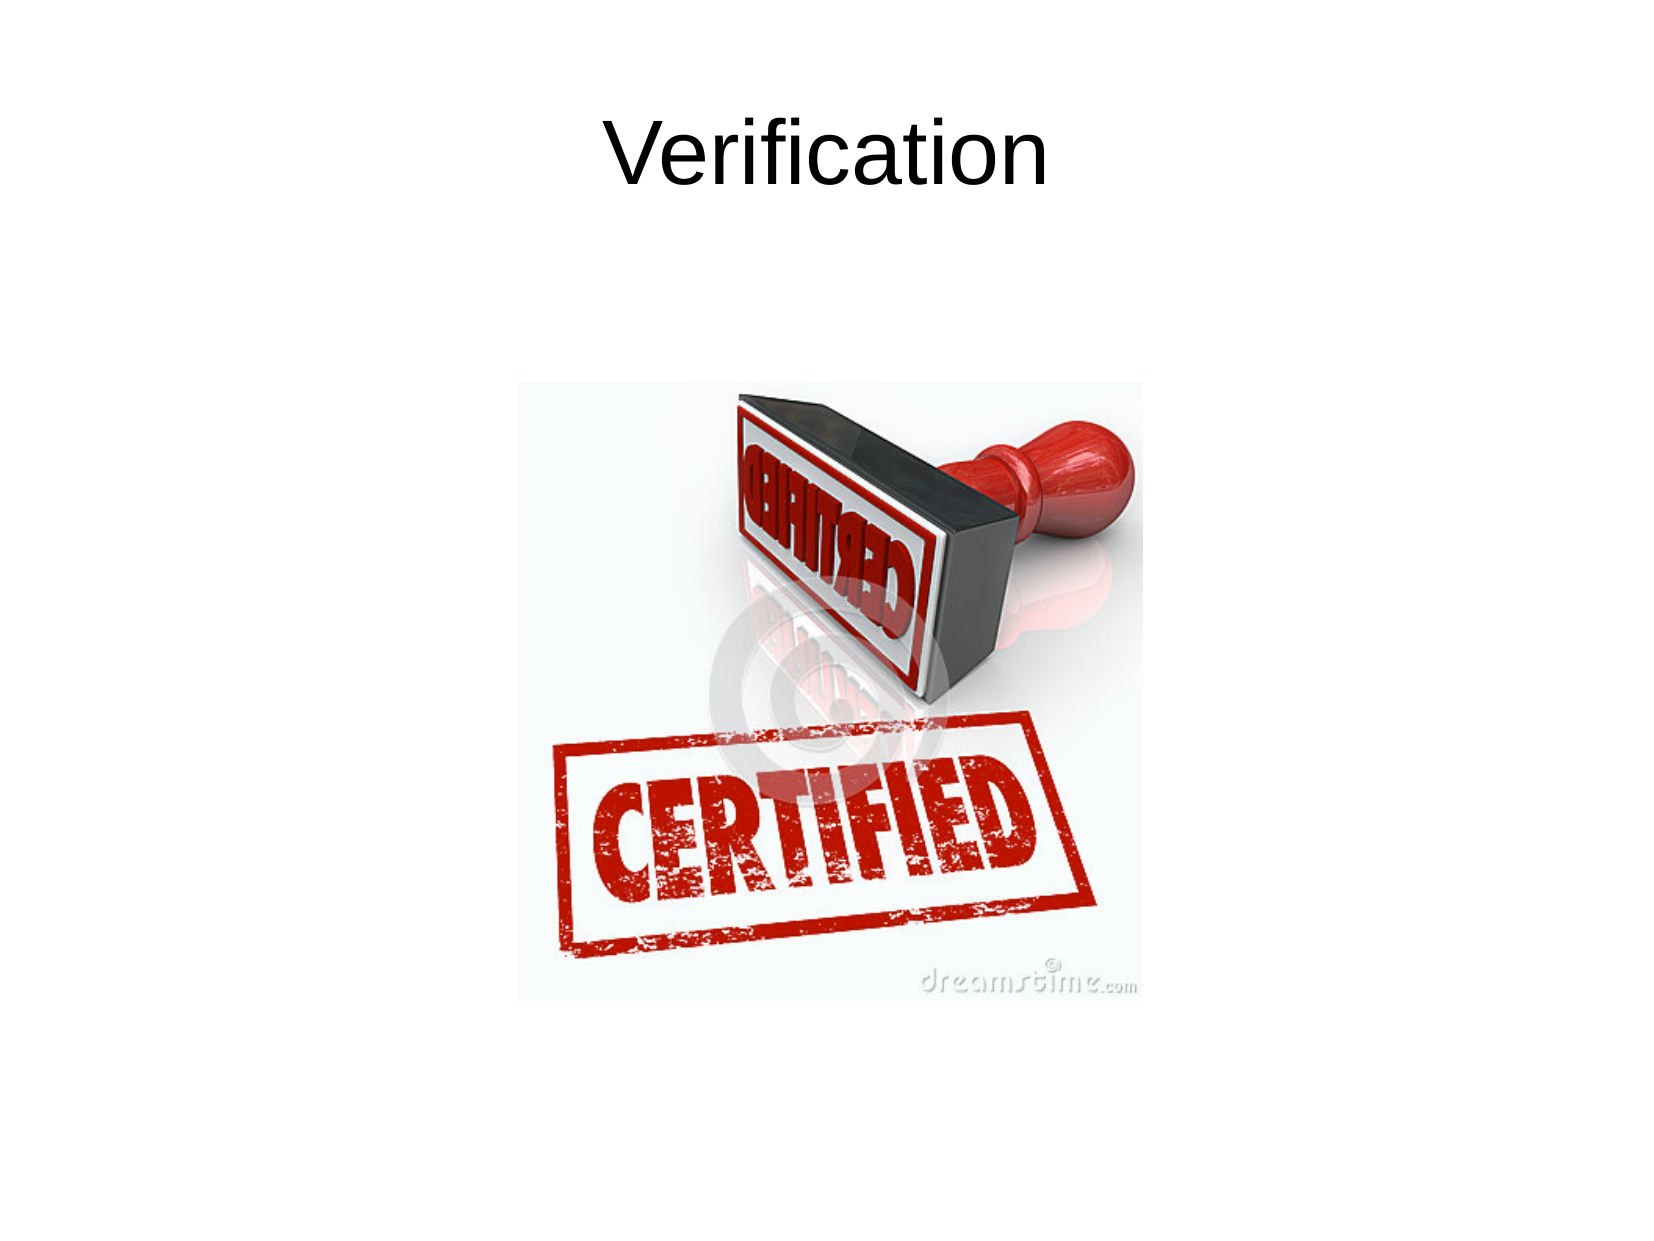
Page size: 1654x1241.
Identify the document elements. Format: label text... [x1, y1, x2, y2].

picture [517, 382, 1143, 1001]
title Verification [82, 49, 1571, 257]
